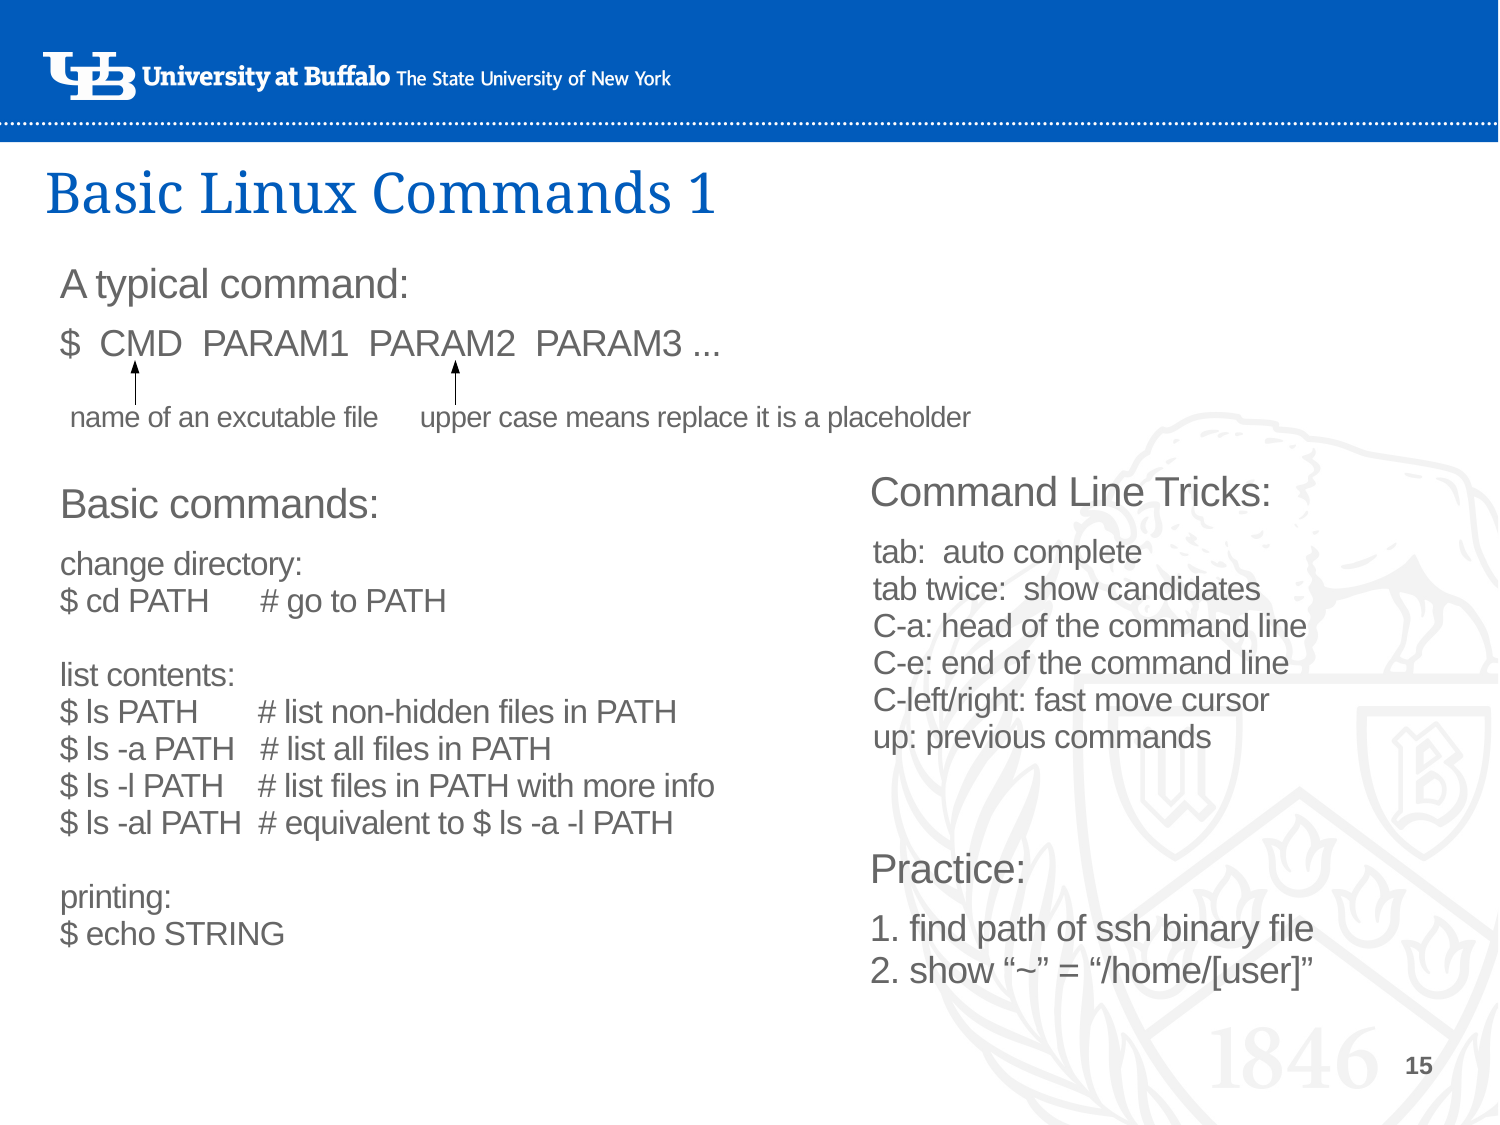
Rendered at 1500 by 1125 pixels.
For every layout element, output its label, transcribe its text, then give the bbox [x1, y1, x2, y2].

text_box A typical command: [45, 253, 727, 315]
text_box Practice: [855, 838, 1456, 899]
text_box Basic commands: [45, 472, 727, 535]
title Basic Linux Commands 1 [30, 153, 1387, 232]
text_box 1. find path of ssh binary file 2. show “~” = “/home/[user]” [855, 899, 1488, 1020]
text_box Command Line Tricks: [855, 461, 1456, 523]
text_box change directory: $ cd PATH # go to PATH list contents: $ ls PATH # list non-hidden files in PATH $ ls -a PATH # list all files in PATH $ ls -l PATH # list files in PATH with more info $ ls -al PATH # equivalent to $ ls -a -l PATH printing: $ echo STRING [45, 537, 781, 1032]
text_box upper case means replace it is a placeholder [405, 393, 1096, 441]
text_box $ CMD PARAM1 PARAM2 PARAM3 ... [45, 314, 811, 376]
text_box name of an excutable file [55, 393, 397, 441]
text_box tab: auto complete tab twice: show candidates C-a: head of the command line C-e: end of the command line C-left/right: fast move cursor up: previous commands [858, 525, 1491, 826]
picture [0, 0, 1499, 1125]
